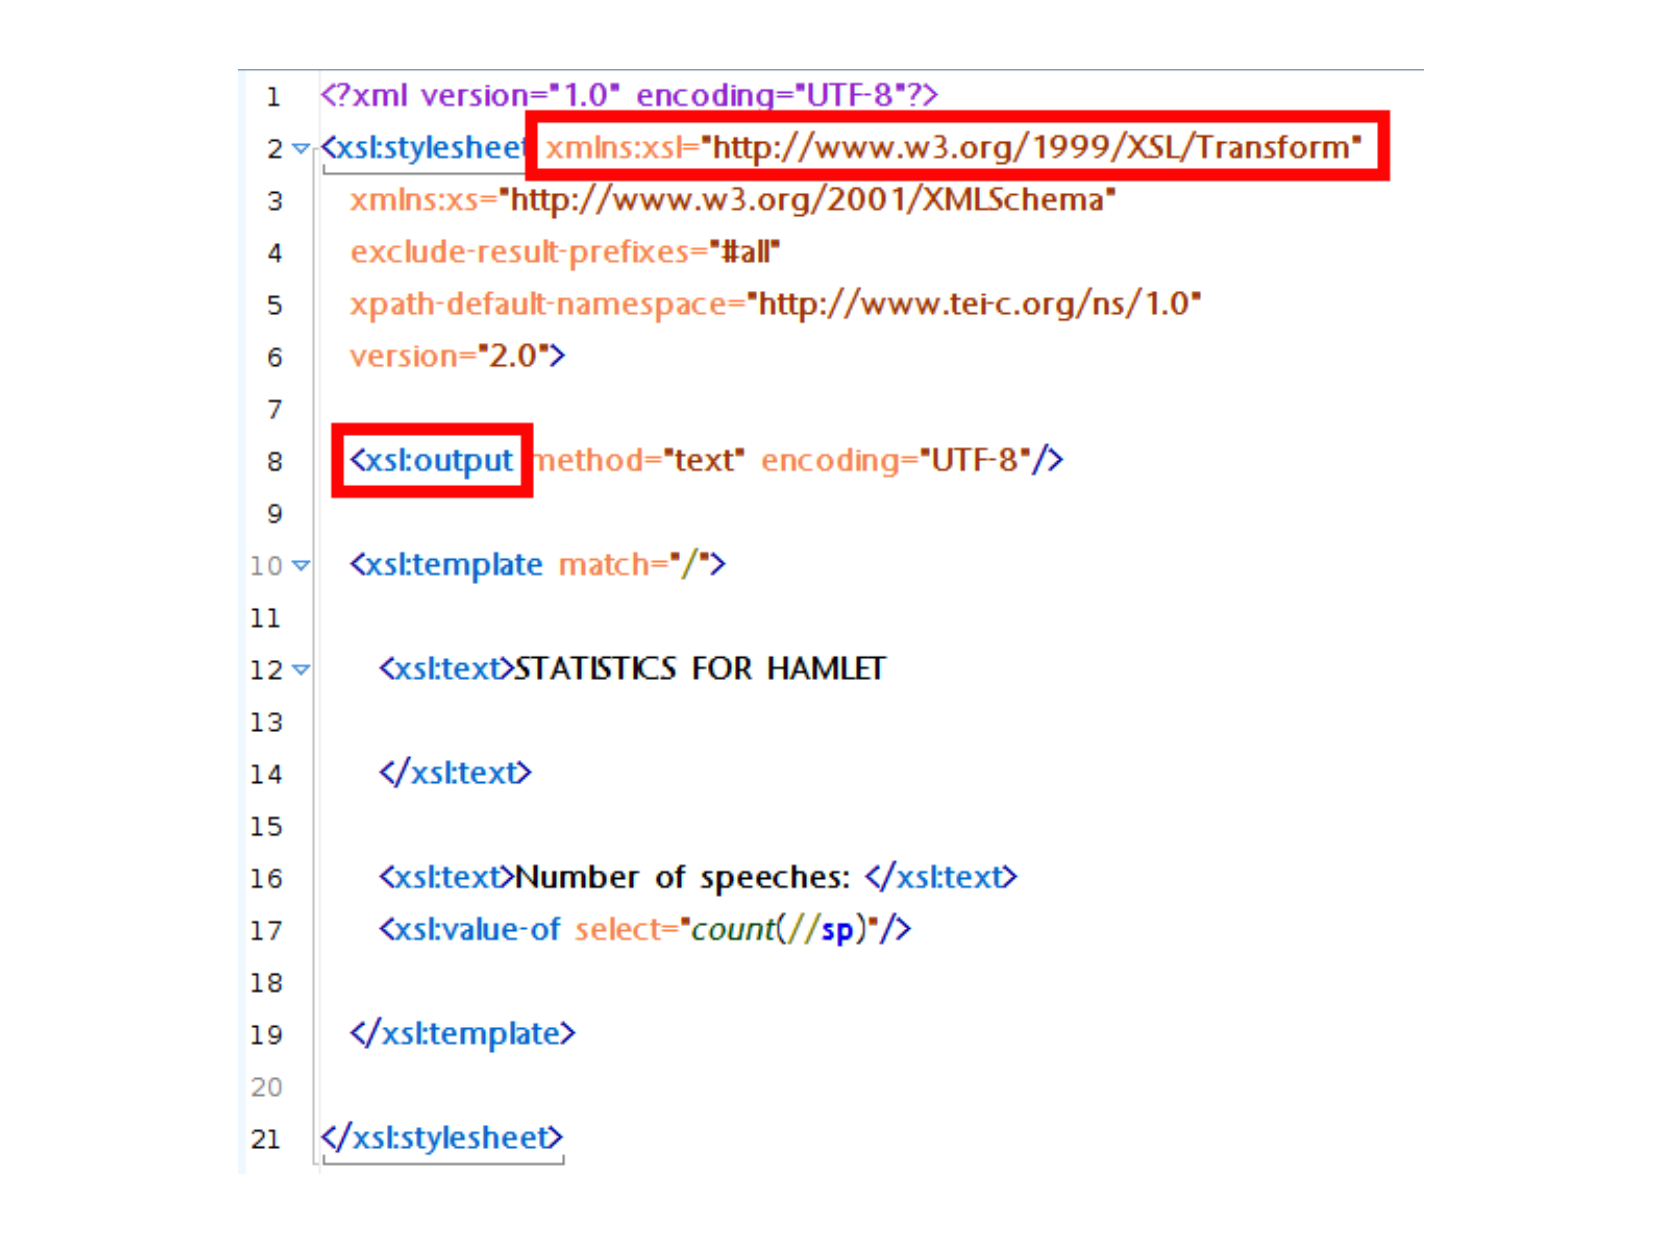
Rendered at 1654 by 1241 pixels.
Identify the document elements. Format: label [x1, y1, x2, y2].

picture [238, 69, 1424, 1174]
